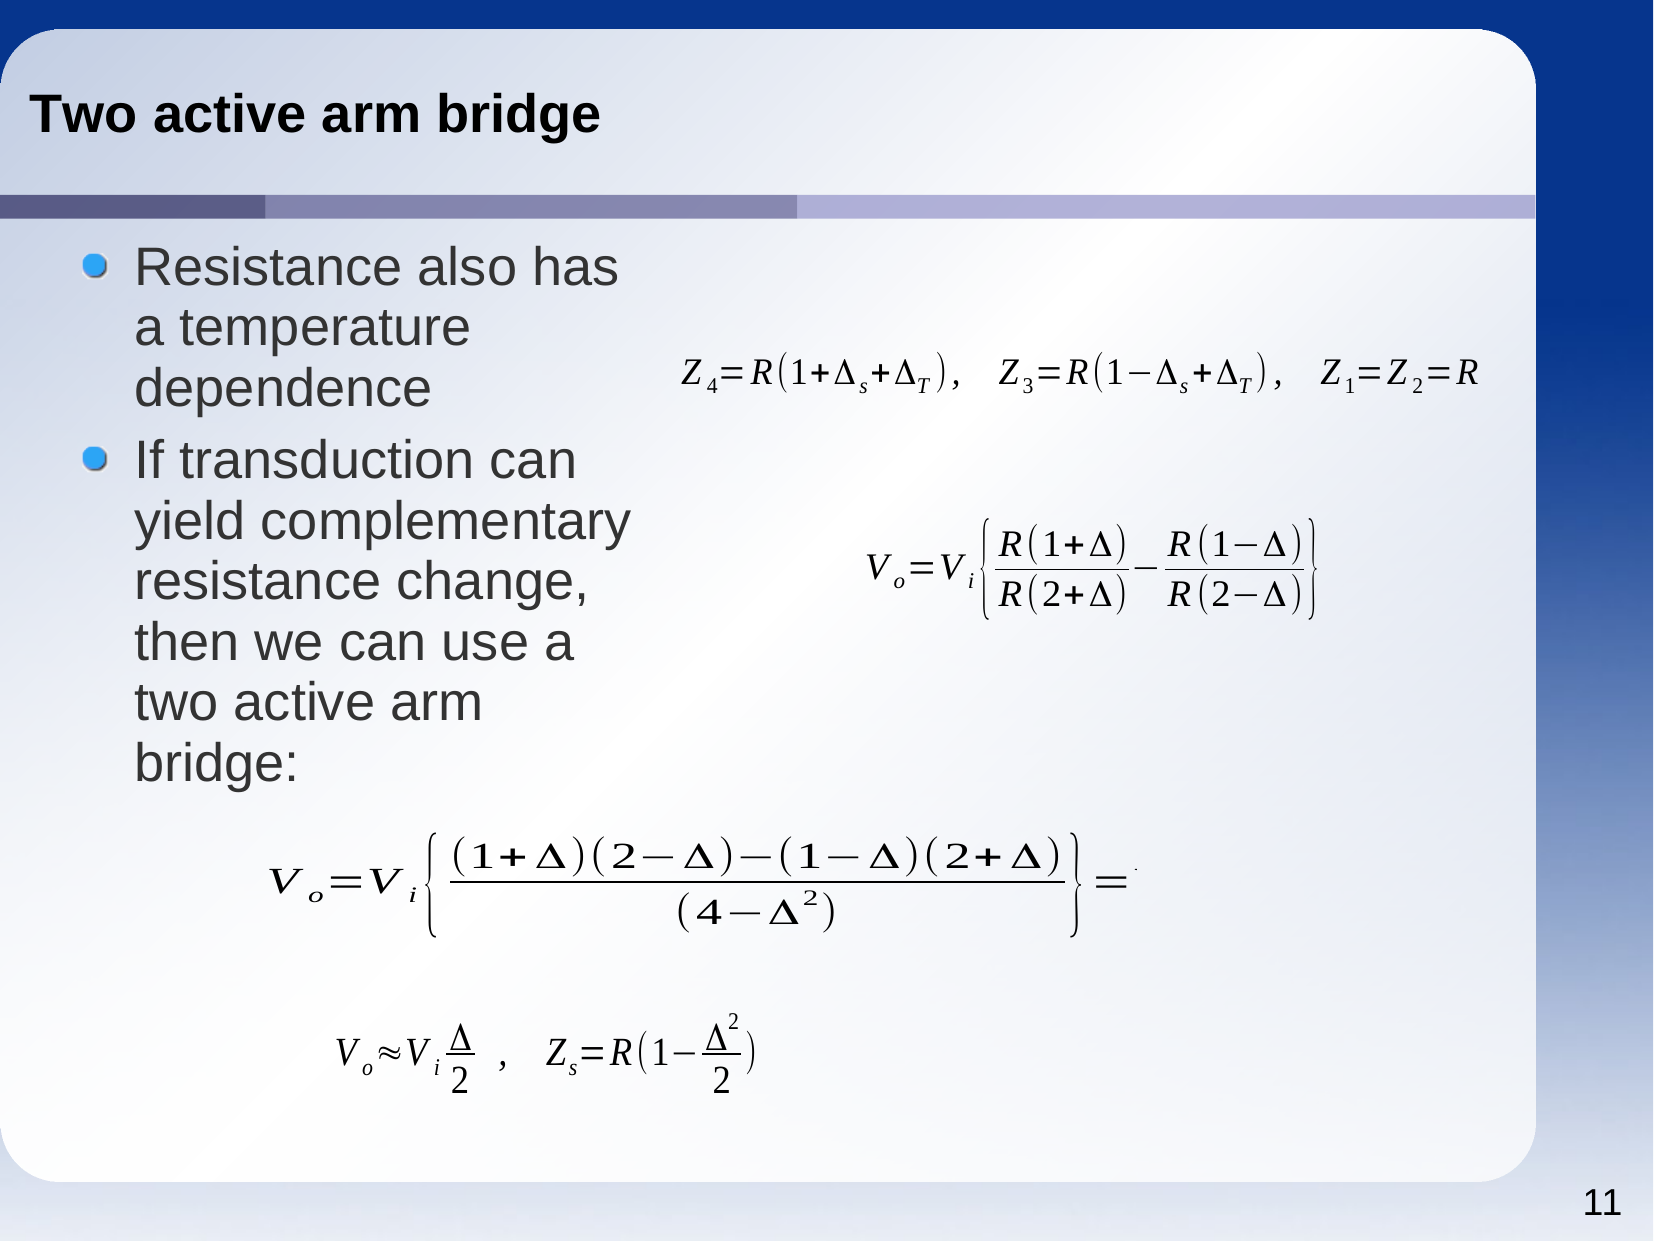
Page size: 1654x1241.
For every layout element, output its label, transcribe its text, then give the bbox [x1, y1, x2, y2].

chart [257, 830, 1137, 941]
chart [673, 350, 1486, 399]
chart [328, 1008, 763, 1102]
picture [0, 0, 1654, 1241]
chart [858, 516, 1329, 623]
title Two active arm bridge [29, 49, 1506, 178]
list Resistance also has a temperature dependence If transduction can yield complementary resistance change, then we can use a two active arm bridge: [0, 236, 650, 1152]
